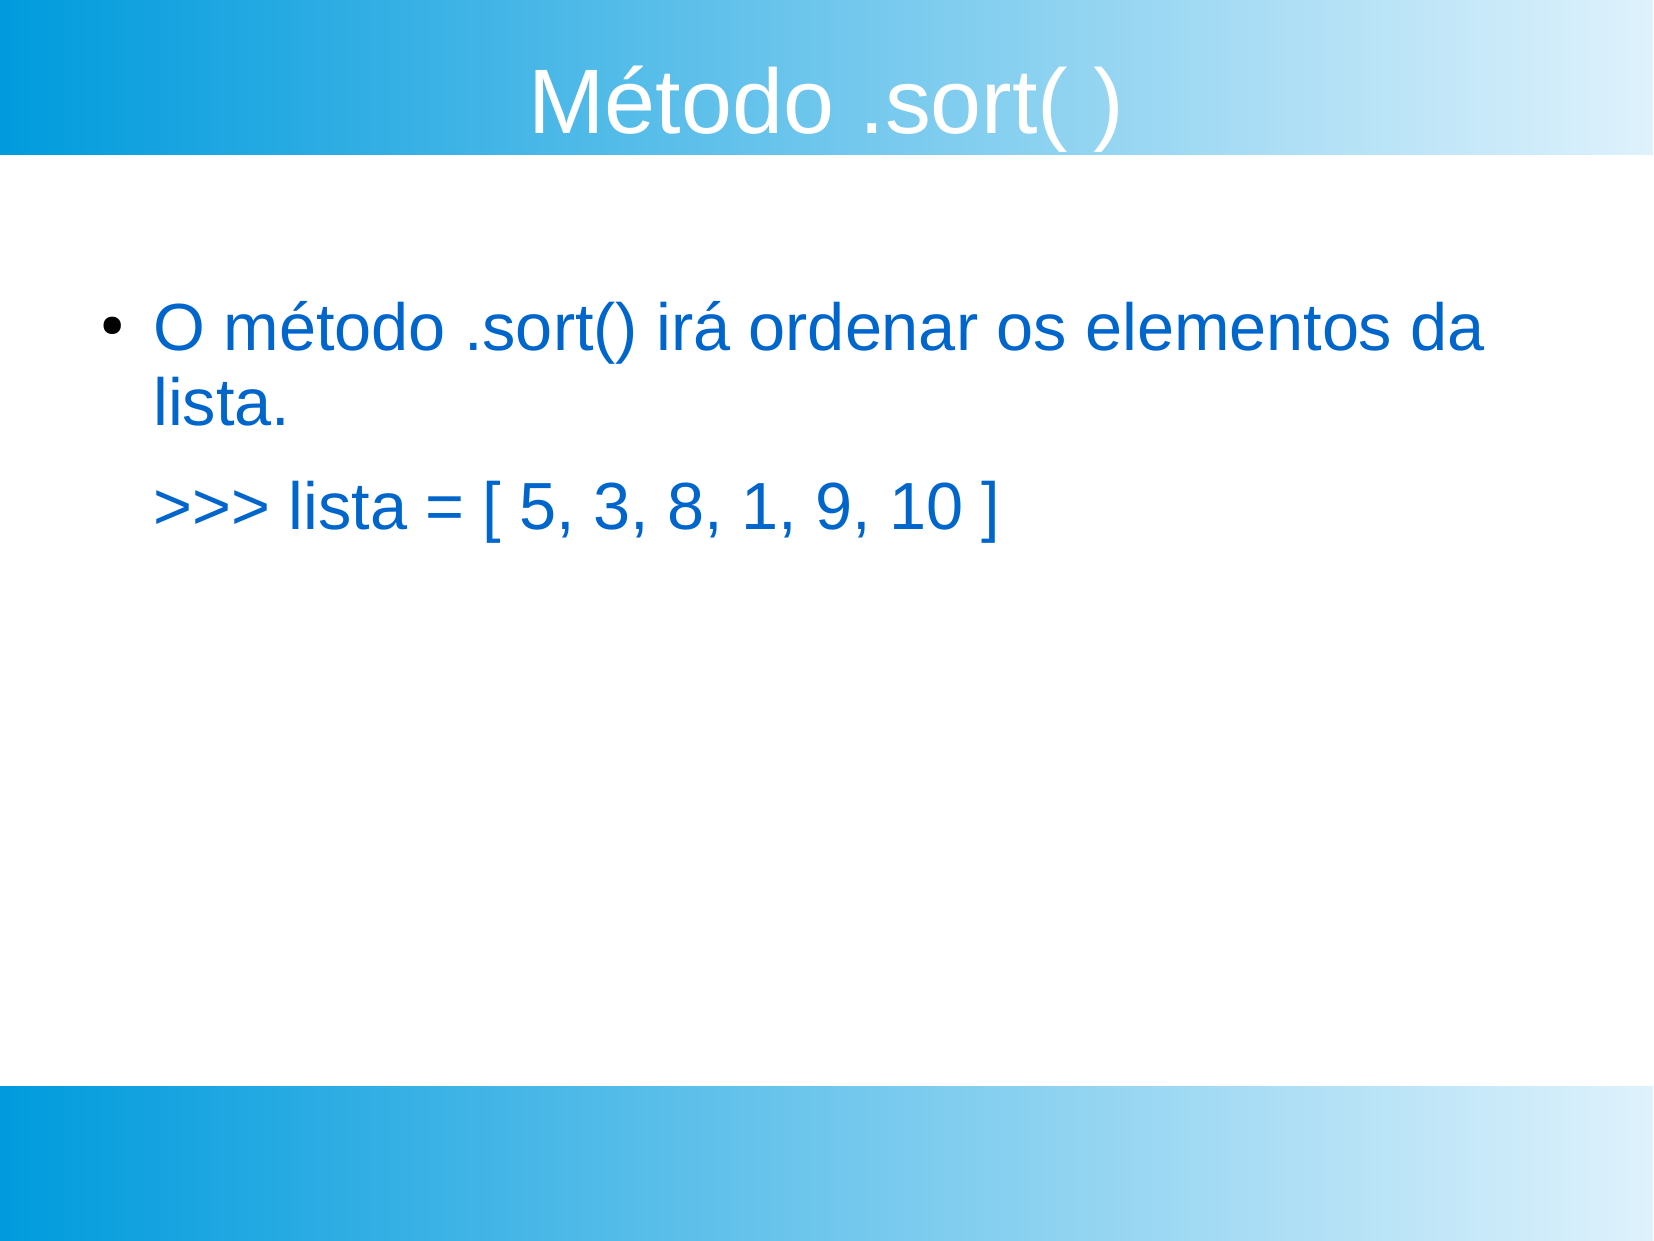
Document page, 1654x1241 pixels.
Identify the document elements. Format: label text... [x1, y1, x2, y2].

list O método .sort() irá ordenar os elementos da lista. >>> lista = [ 5, 3, 8, 1, 9, 10 ] [82, 290, 1571, 1010]
title Método .sort( ) [82, 49, 1571, 155]
